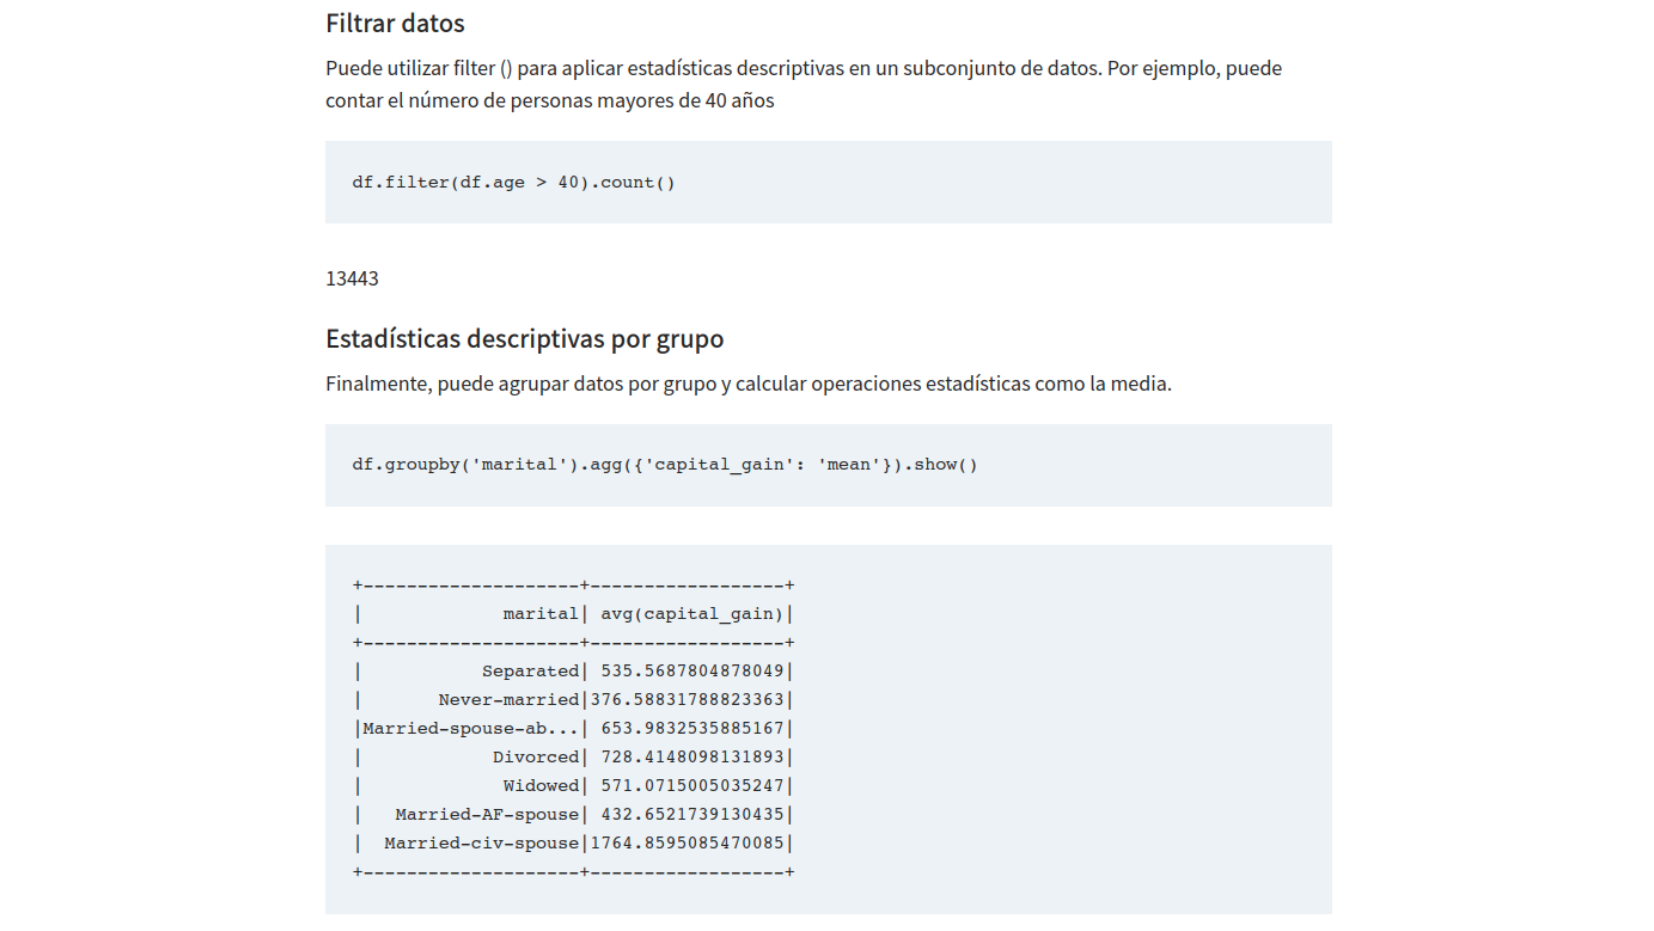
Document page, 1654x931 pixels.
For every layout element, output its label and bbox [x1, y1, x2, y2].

picture [304, 0, 1355, 931]
